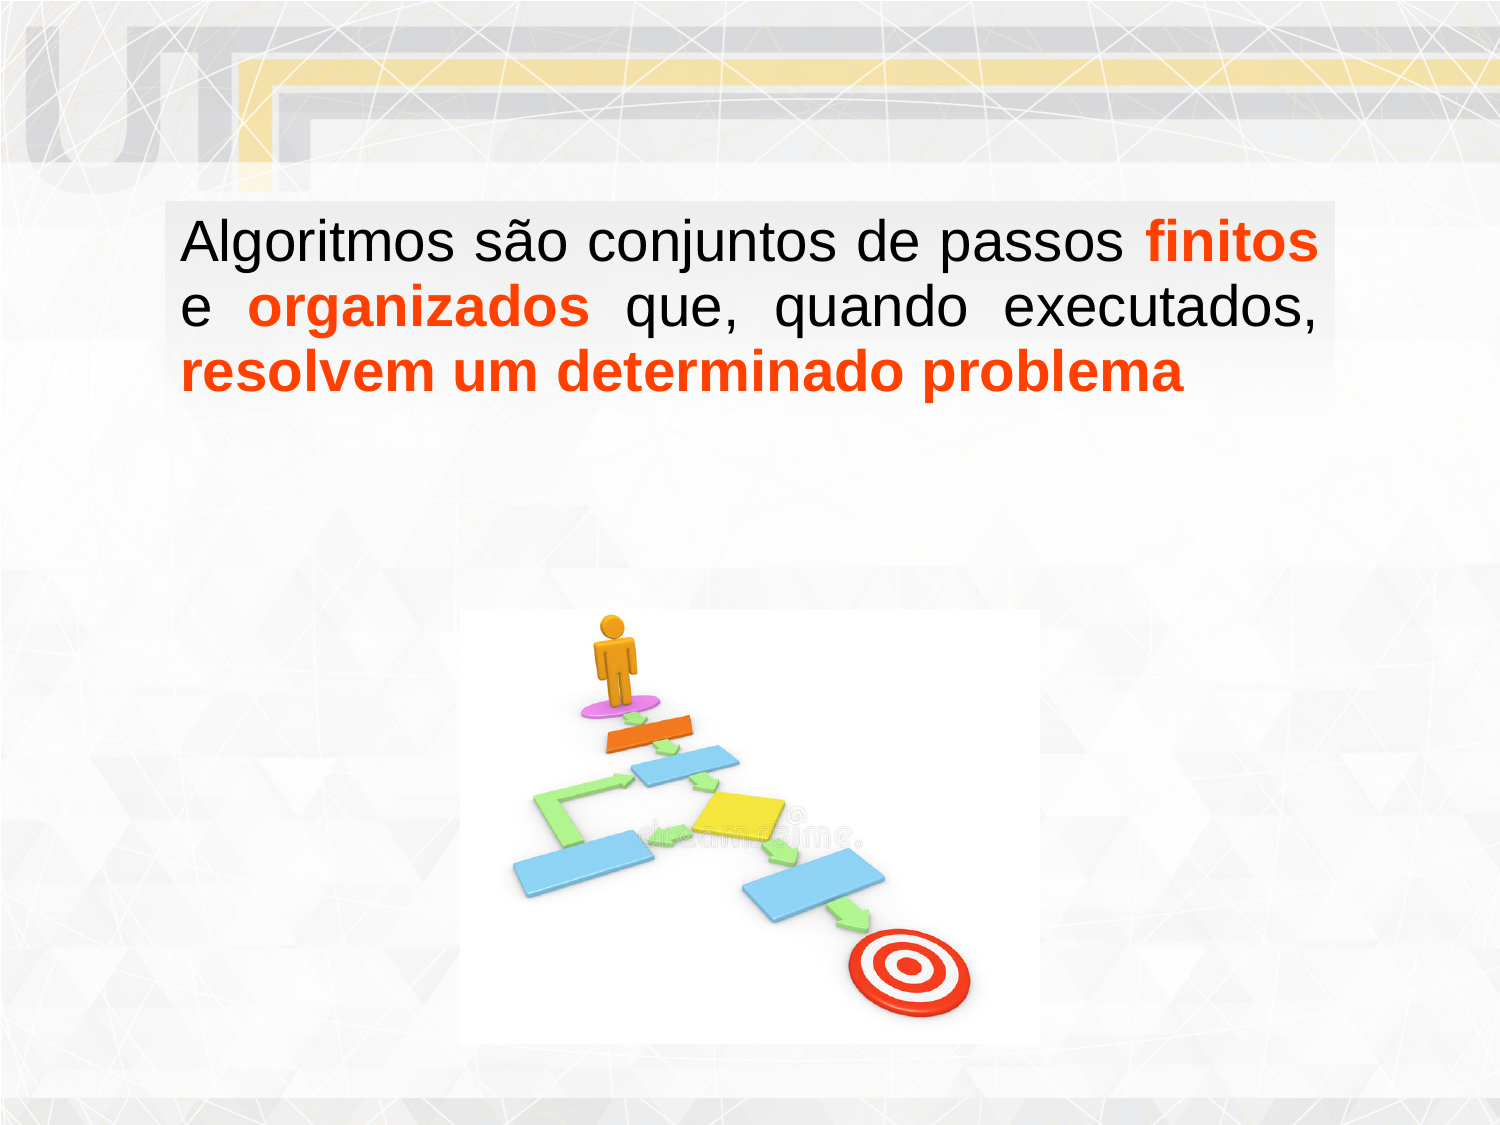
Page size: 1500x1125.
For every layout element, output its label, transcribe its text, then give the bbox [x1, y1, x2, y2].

text_box Algoritmos são conjuntos de passos finitos e organizados que, quando executados, resolvem um determinado problema [165, 201, 1335, 412]
picture [460, 609, 1040, 1045]
